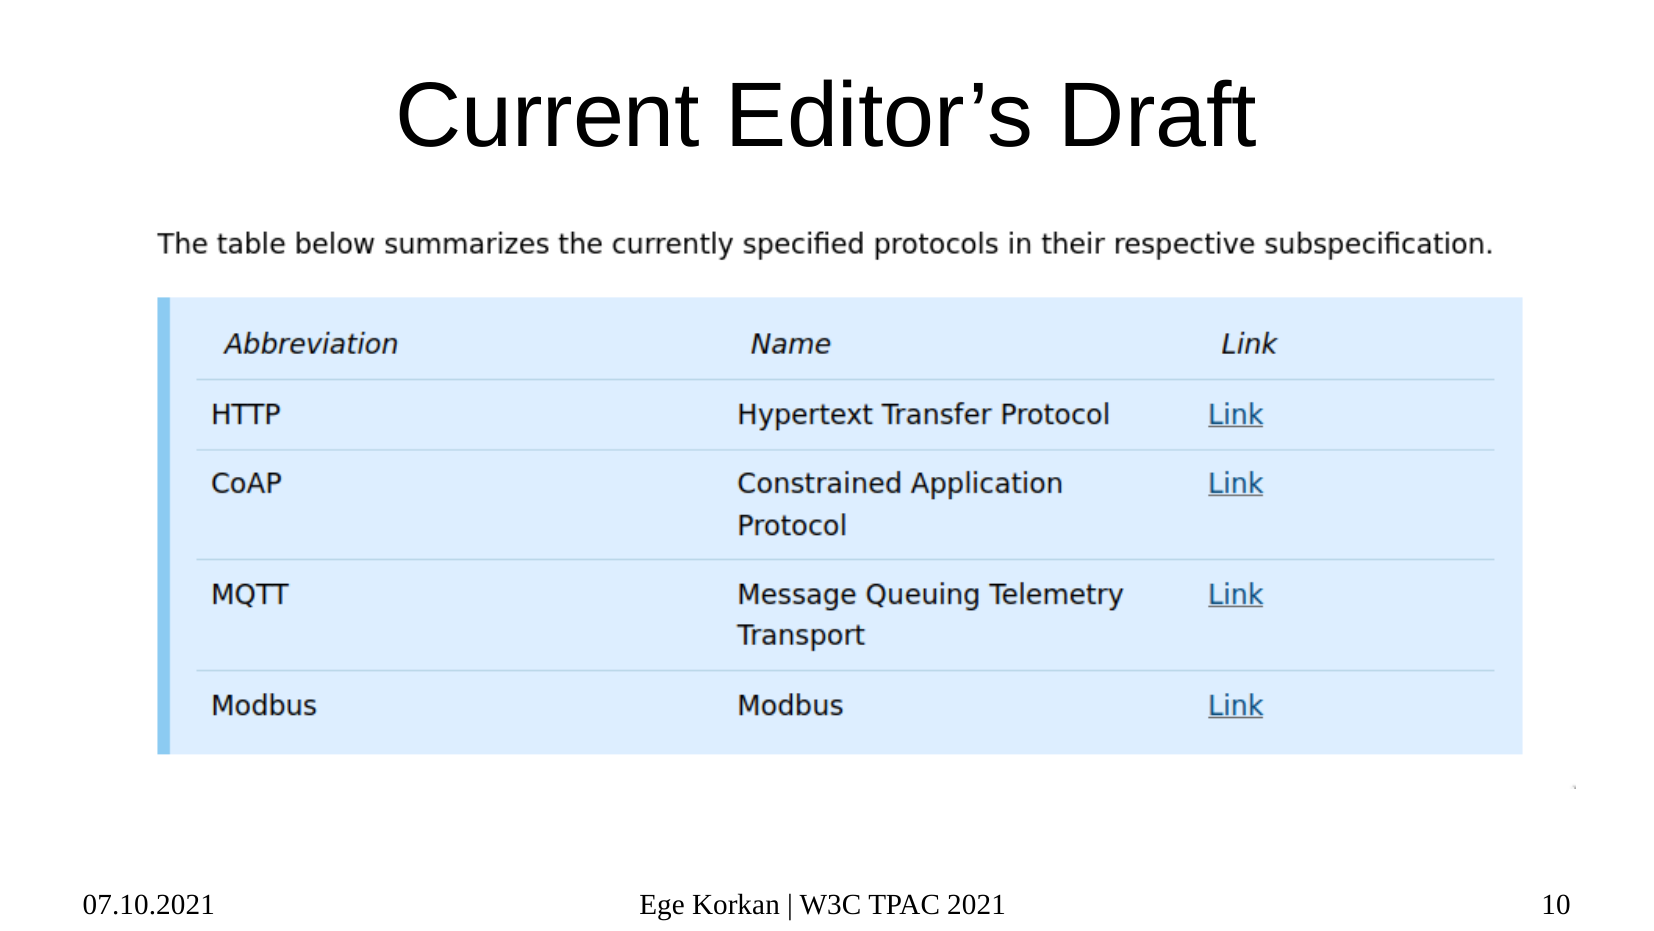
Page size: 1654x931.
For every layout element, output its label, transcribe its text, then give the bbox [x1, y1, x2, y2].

title Current Editor’s Draft [82, 37, 1571, 193]
picture [128, 210, 1576, 790]
